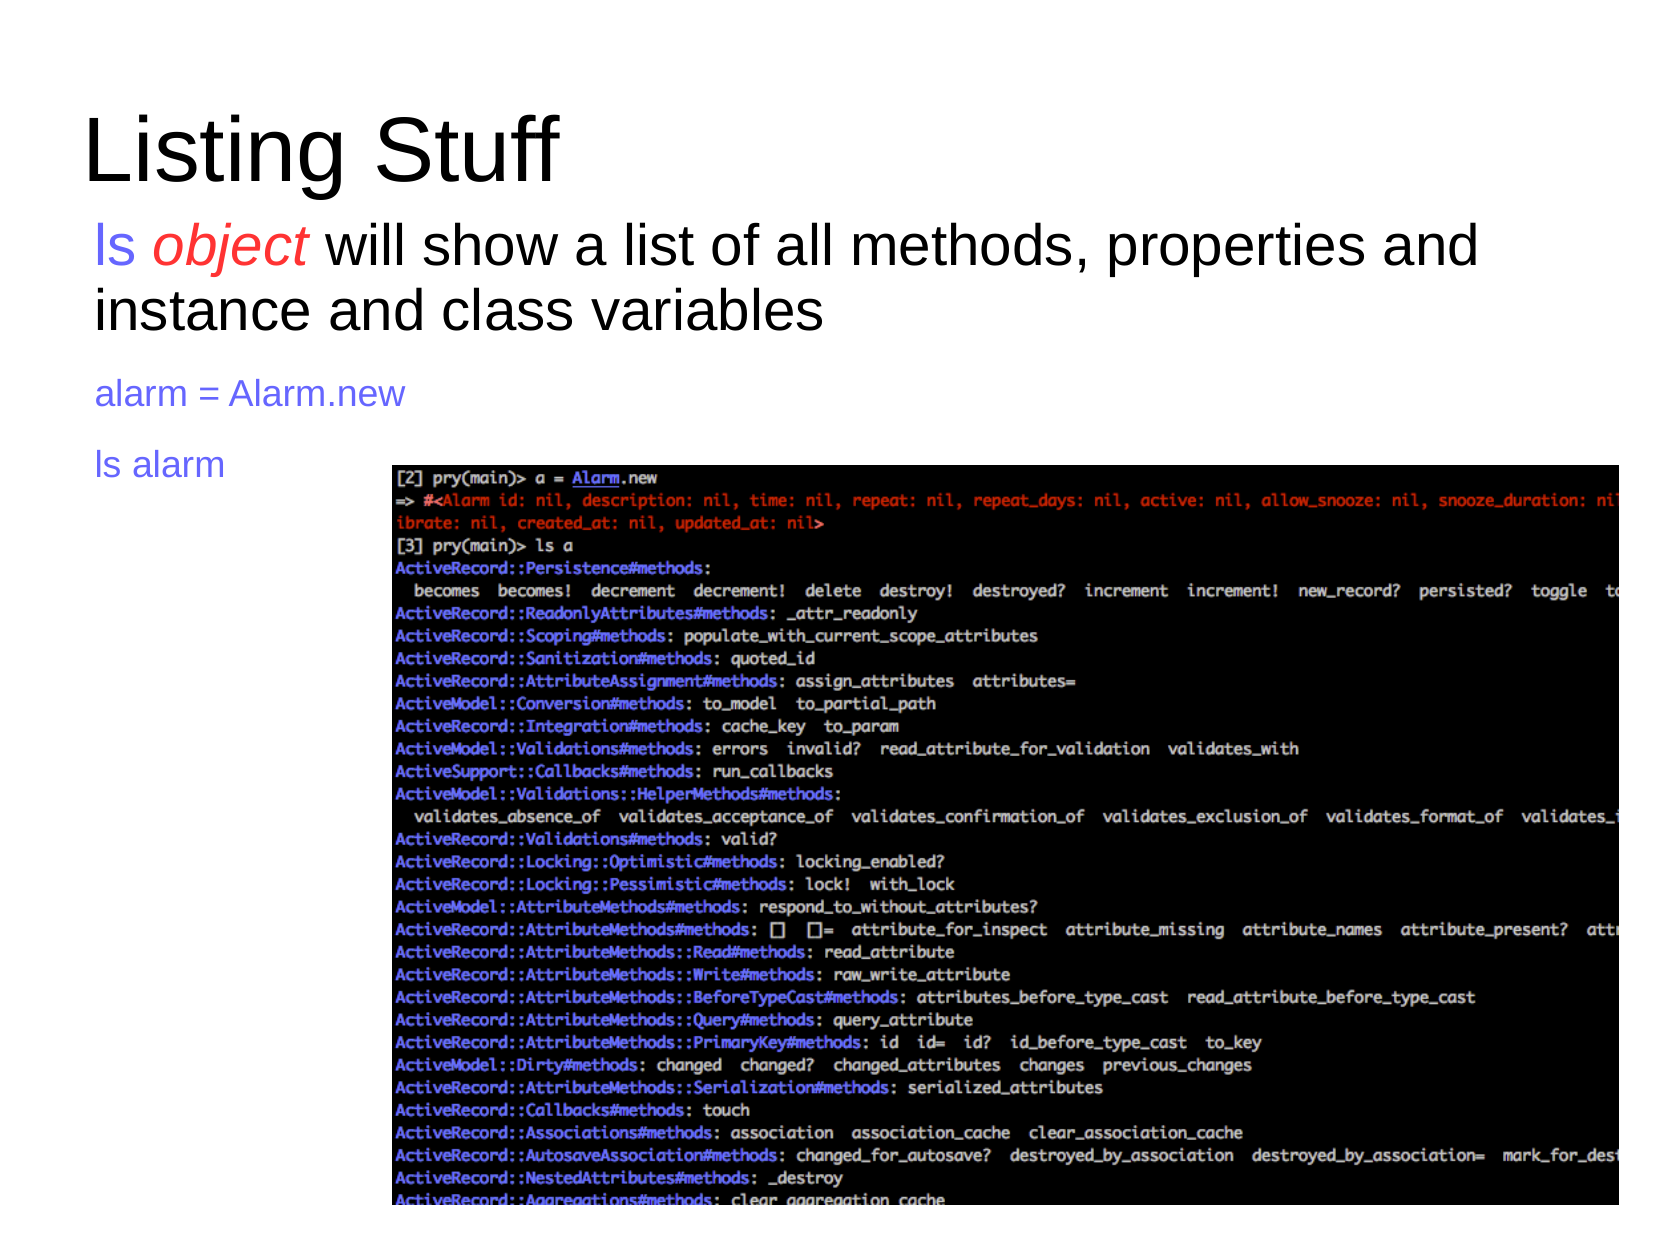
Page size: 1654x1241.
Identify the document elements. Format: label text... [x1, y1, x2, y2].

list ls object will show a list of all methods, properties and instance and class variables alarm = Alarm.new ls alarm [23, 212, 1501, 932]
title Listing Stuff [82, 47, 1235, 212]
picture [392, 465, 1619, 1205]
